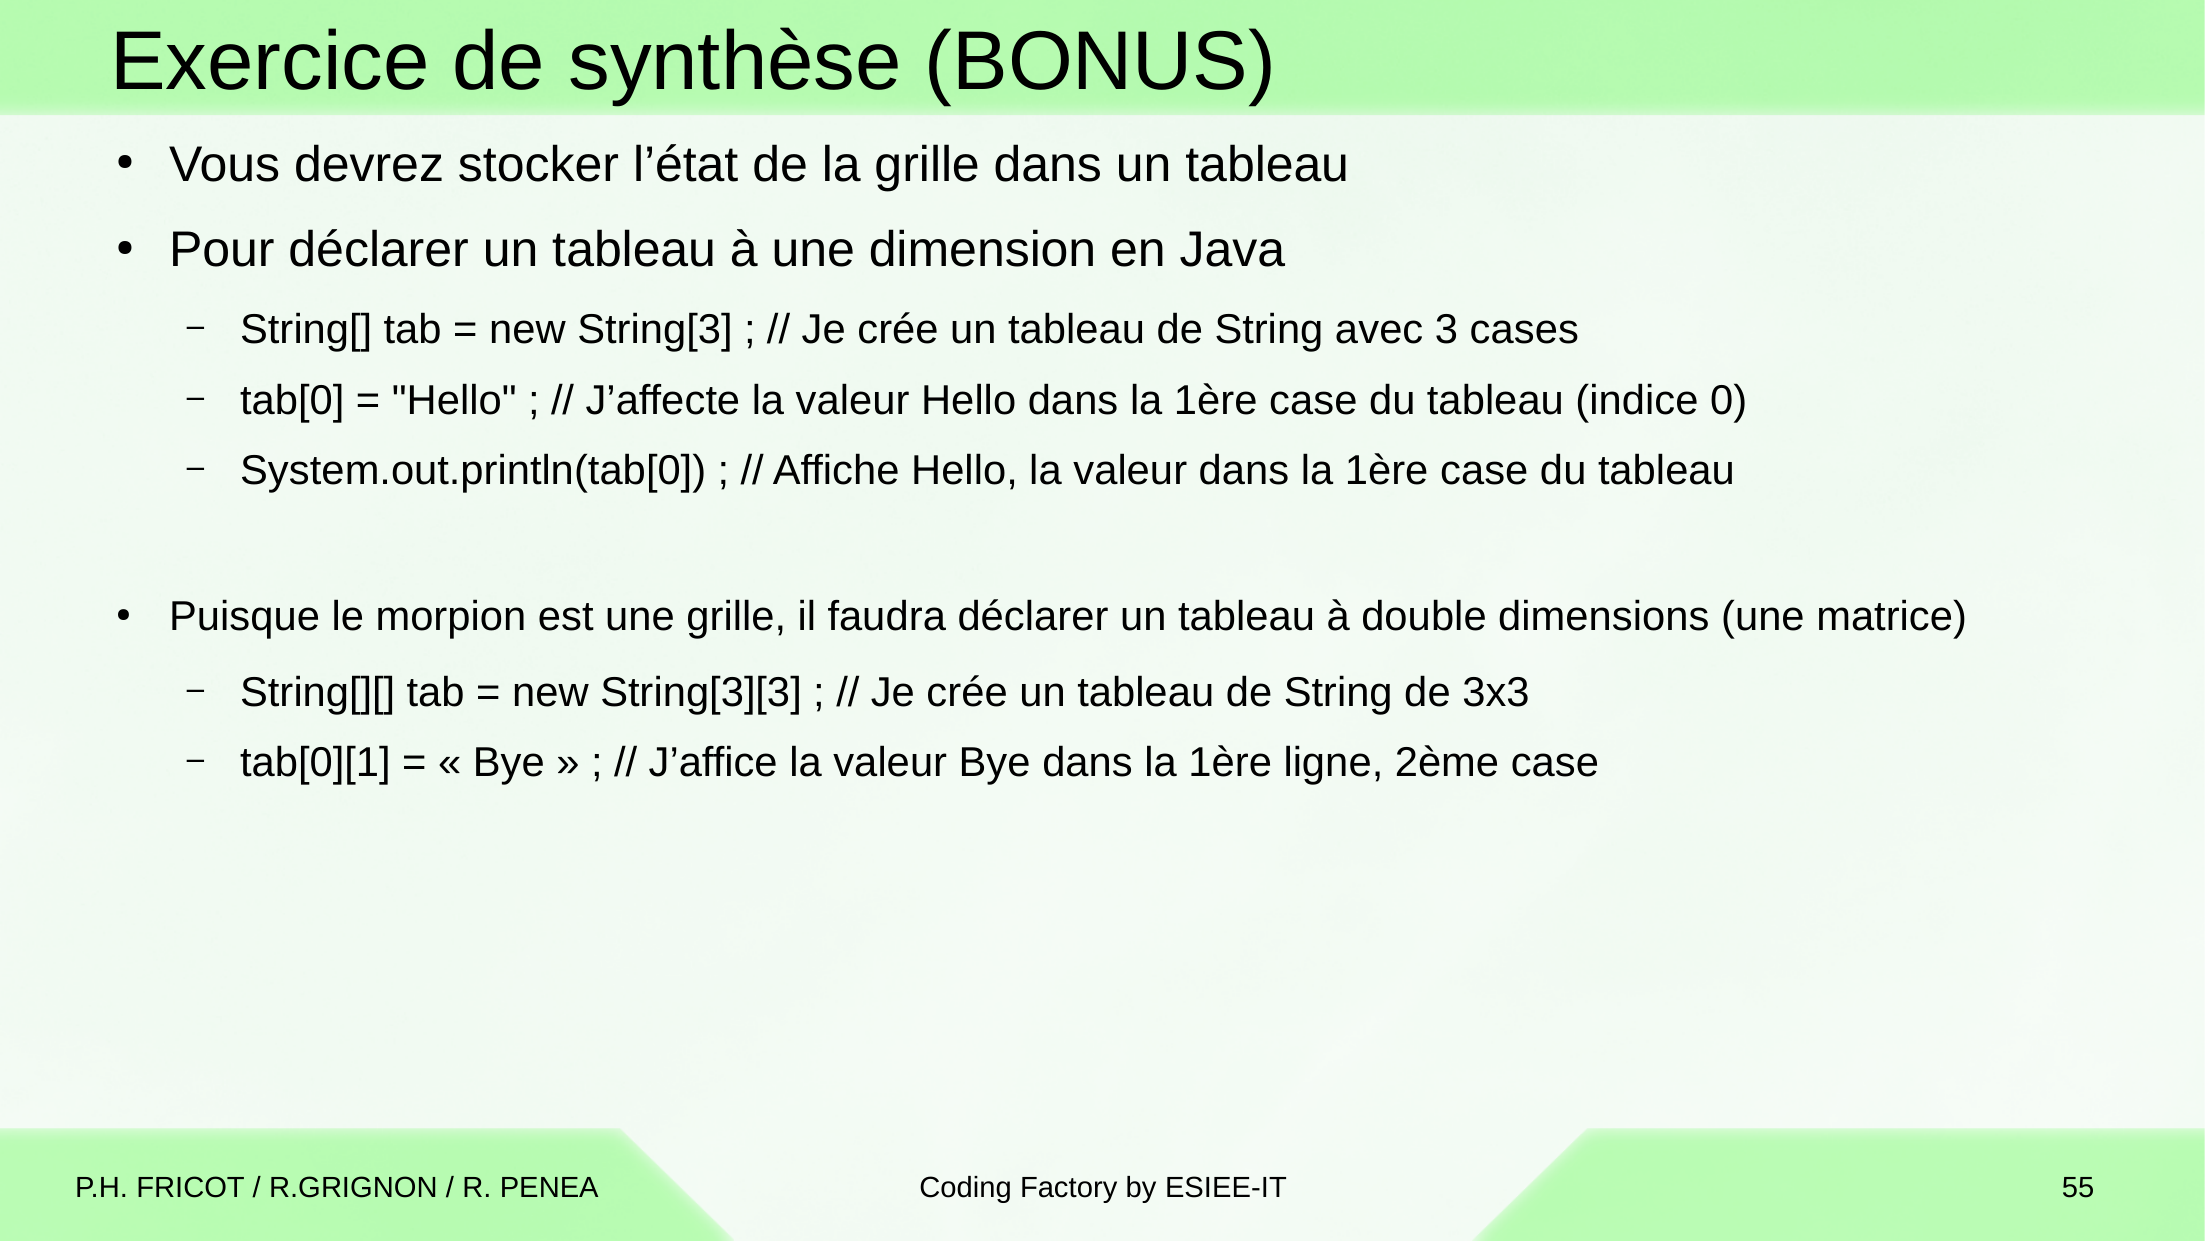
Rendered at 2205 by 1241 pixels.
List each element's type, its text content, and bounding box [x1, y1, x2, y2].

title Exercice de synthèse (BONUS) [110, 49, 2095, 257]
list Vous devrez stocker l’état de la grille dans un tableau Pour déclarer un tableau à une dimension en Java String[] tab = new String[3] ; // Je crée un tableau de String avec 3 cases tab[0] = "Hello" ; // J’affecte la valeur Hello dans la 1ère case du tableau (indice 0) System.out.println(tab[0]) ; // Affiche Hello, la valeur dans la 1ère case du tableau Puisque le morpion est une grille, il faudra déclarer un tableau à double dimensions (une matrice) String[][] tab = new String[3][3] ; // Je crée un tableau de String de 3x3 tab[0][1] = « Bye » ; // J’affice la valeur Bye dans la 1ère ligne, 2ème case [98, 206, 2083, 1126]
picture [0, 0, 2205, 1241]
